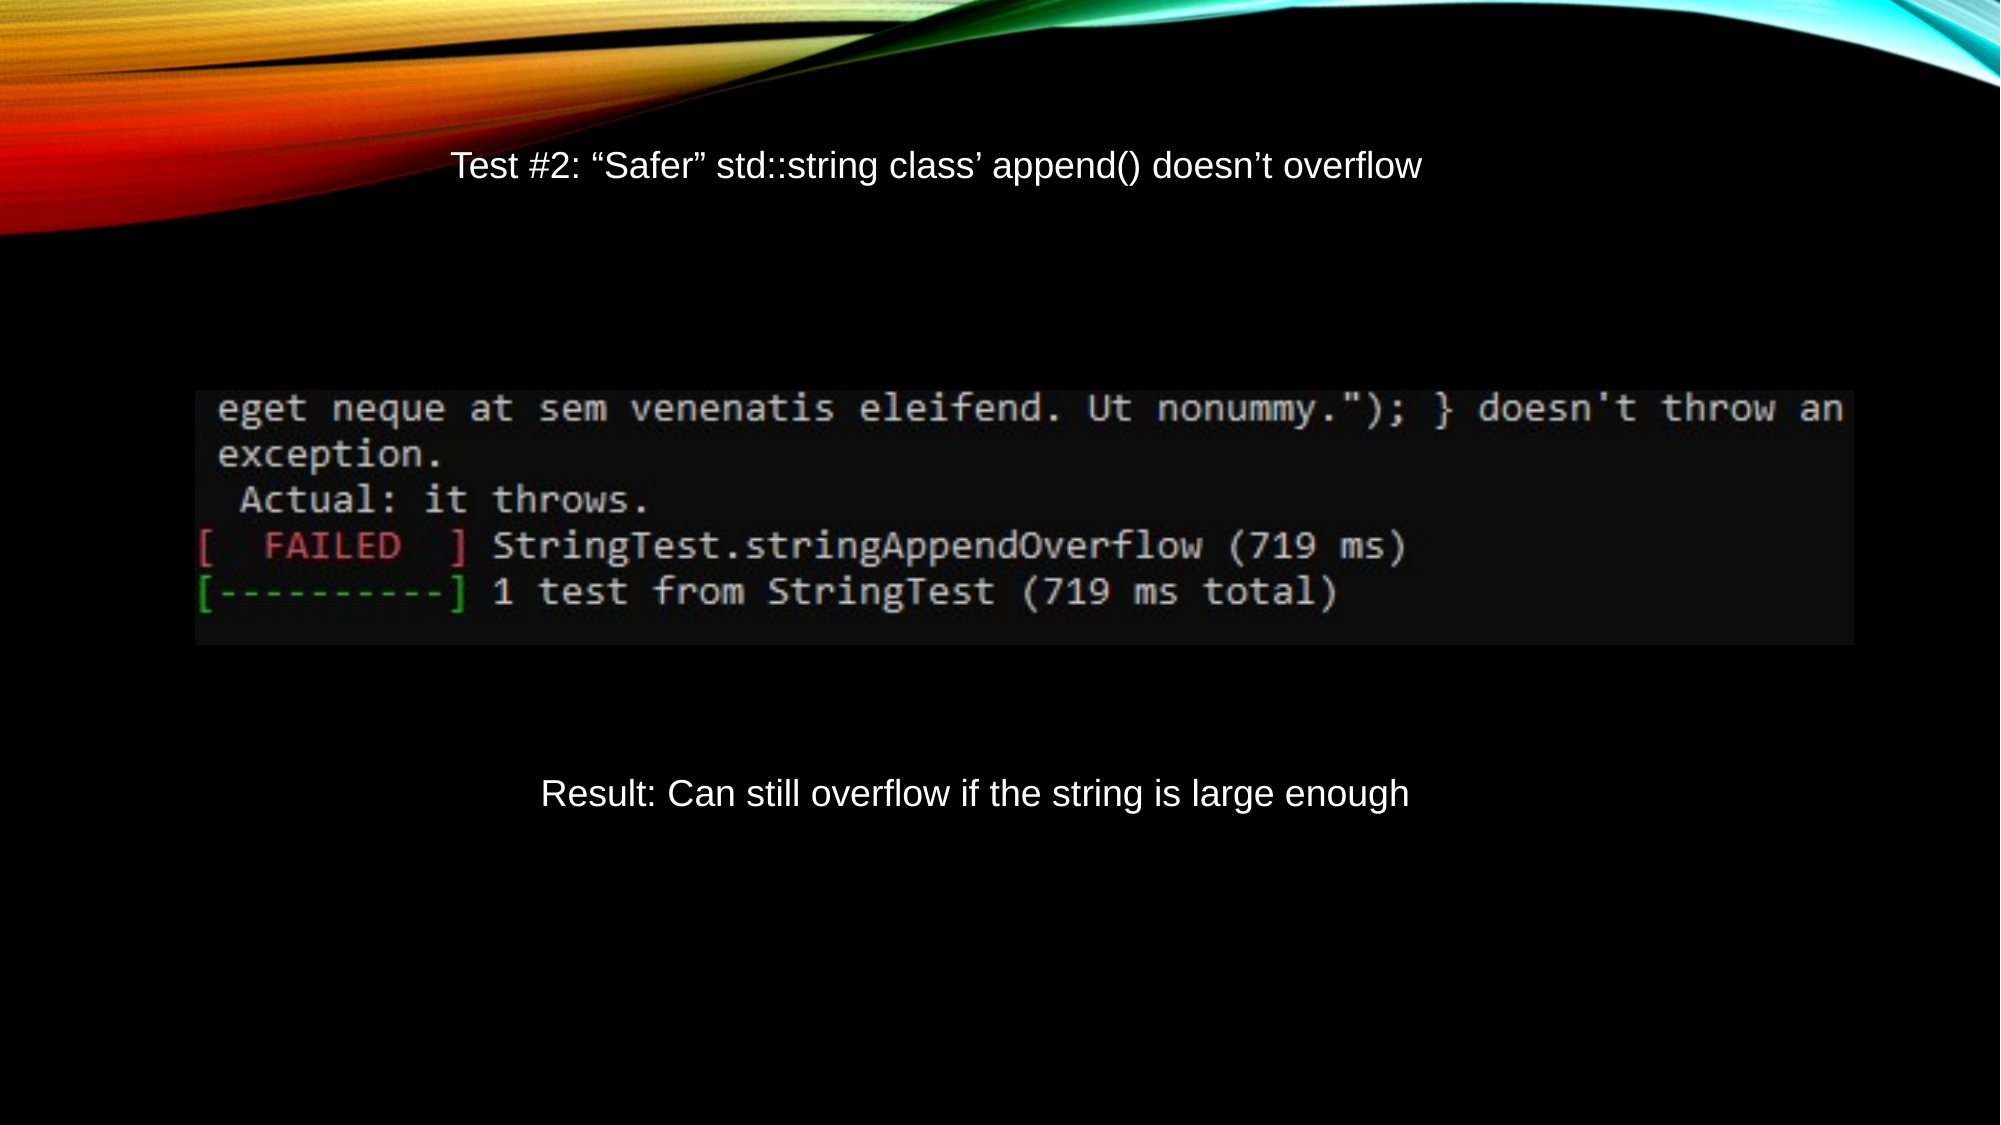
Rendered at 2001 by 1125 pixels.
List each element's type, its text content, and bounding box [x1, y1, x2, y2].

text_box Result: Can still overflow if the string is large enough [525, 765, 1426, 822]
picture [195, 390, 1854, 646]
title Test #2: “Safer” std::string class’ append() doesn’t overflow [450, 60, 1863, 273]
picture [0, 0, 2000, 237]
